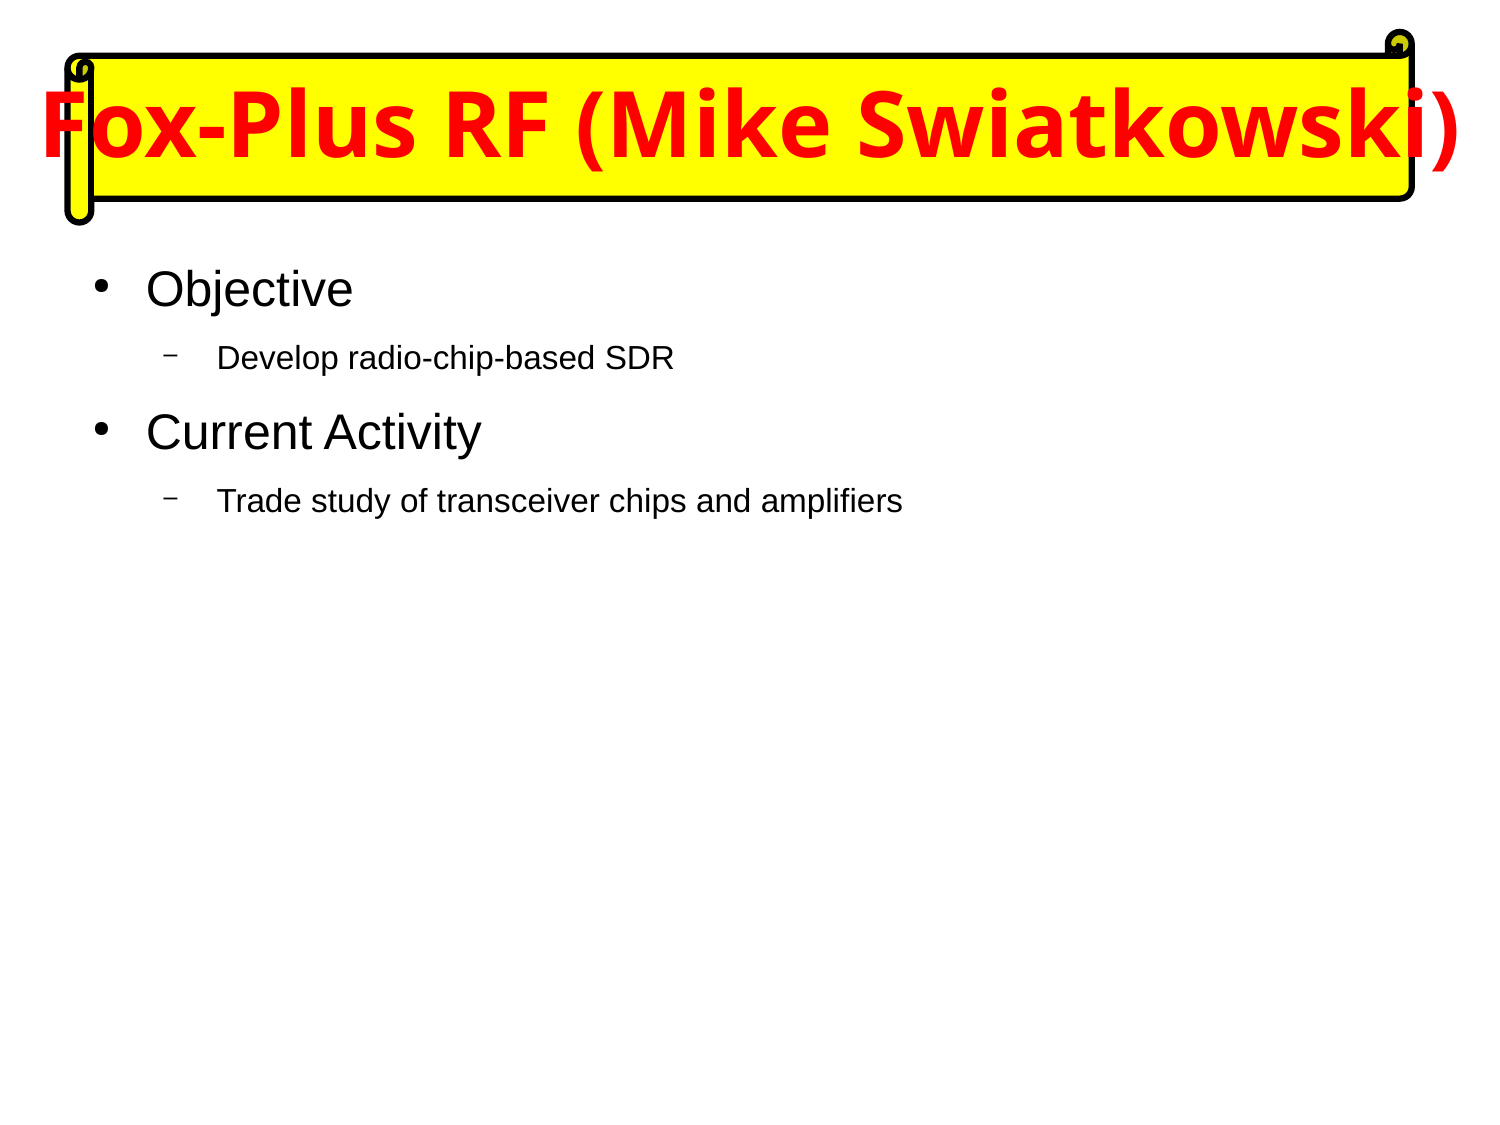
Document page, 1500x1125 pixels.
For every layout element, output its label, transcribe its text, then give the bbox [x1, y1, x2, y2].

text_box Fox-Plus RF (Mike Swiatkowski) [0, 58, 1500, 184]
text_box [67, 184, 1412, 223]
text_box [72, 31, 1412, 58]
list Objective Develop radio-chip-based SDR Current Activity Trade study of transceiver chips and amplifiers [75, 263, 1425, 916]
